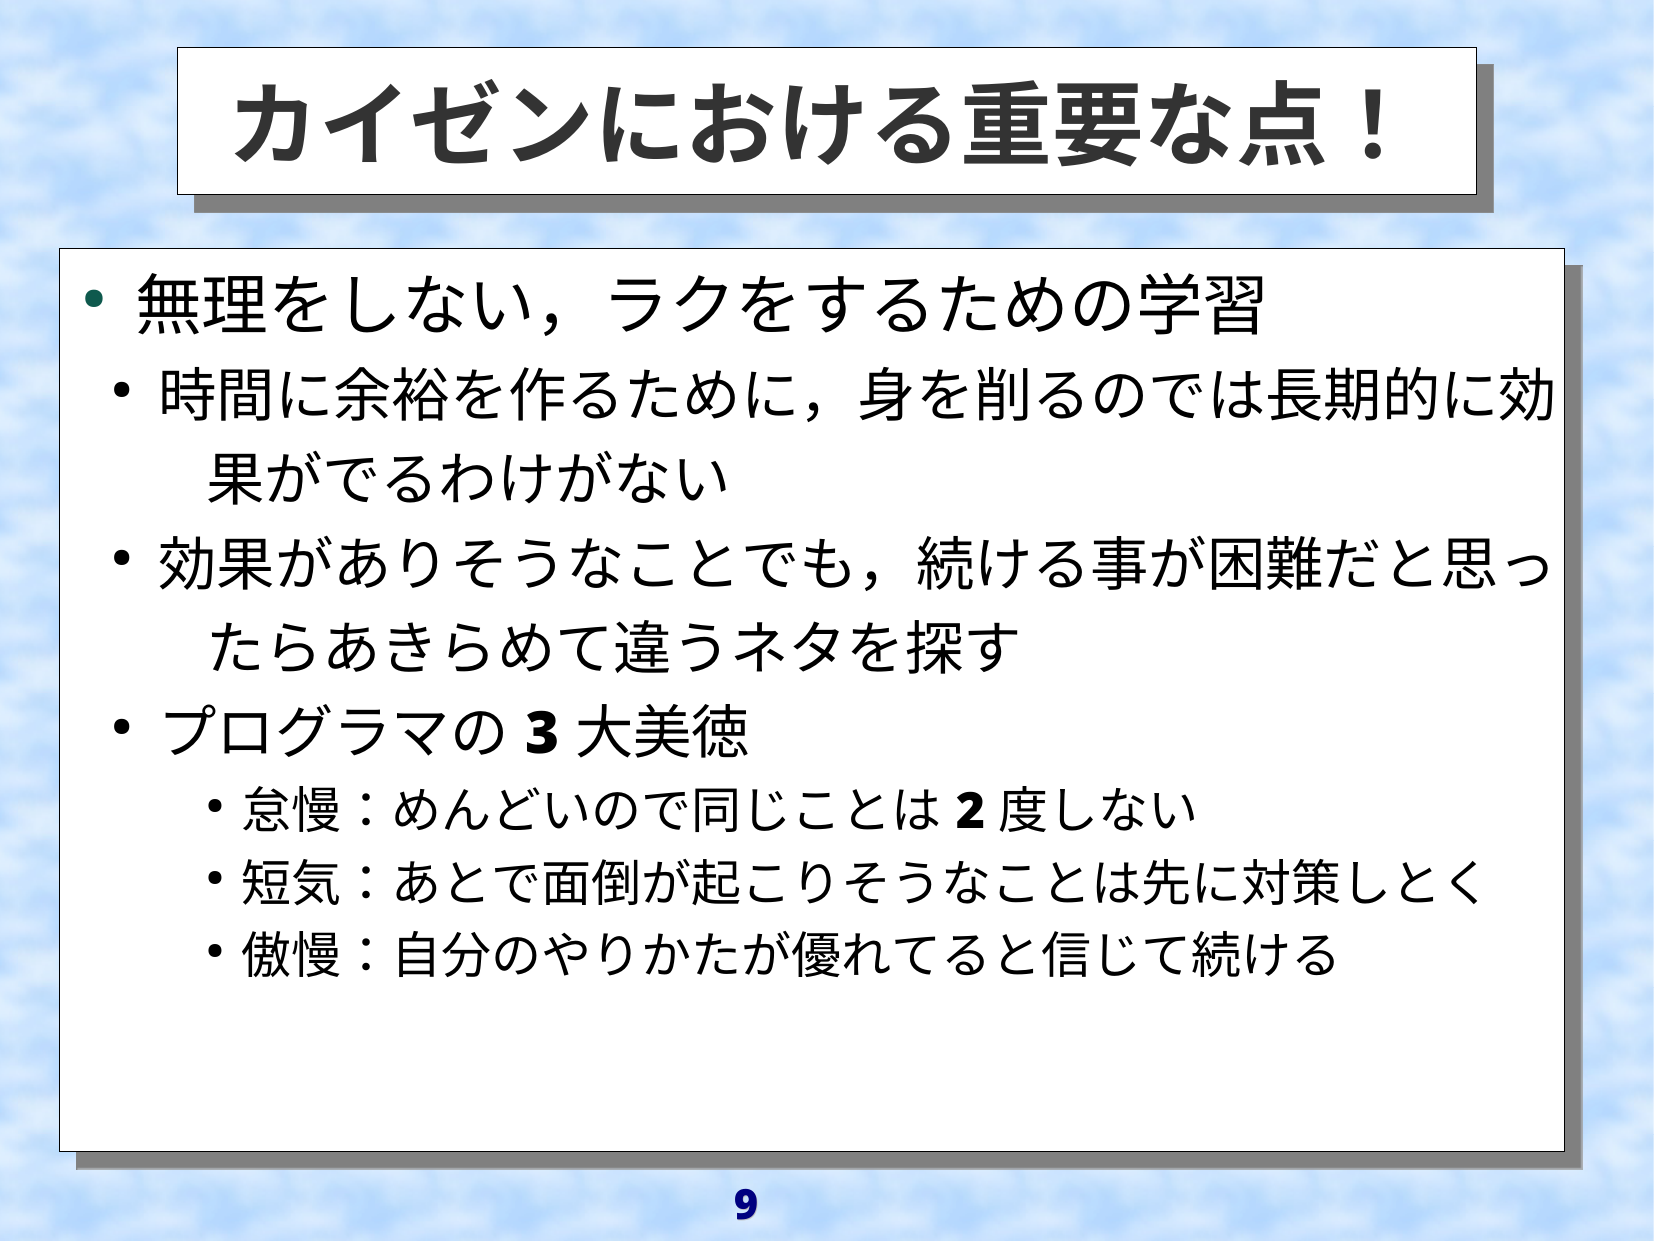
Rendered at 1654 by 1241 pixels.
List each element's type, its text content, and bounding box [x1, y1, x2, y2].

list 無理をしない，ラクをするための学習 時間に余裕を作るために，身を削るのでは長期的に効果がでるわけがない 効果がありそうなことでも，続ける事が困難だと思ったらあきらめて違うネタを探す プログラマの3大美徳 怠慢：めんどいので同じことは2度しない 短気：あとで面倒が起こりそうなことは先に対策しとく 傲慢：自分のやりかたが優れてると信じて続ける [64, 252, 1565, 1108]
title カイゼンにおける重要な点！ [218, 49, 1430, 187]
picture [0, 0, 1654, 1241]
